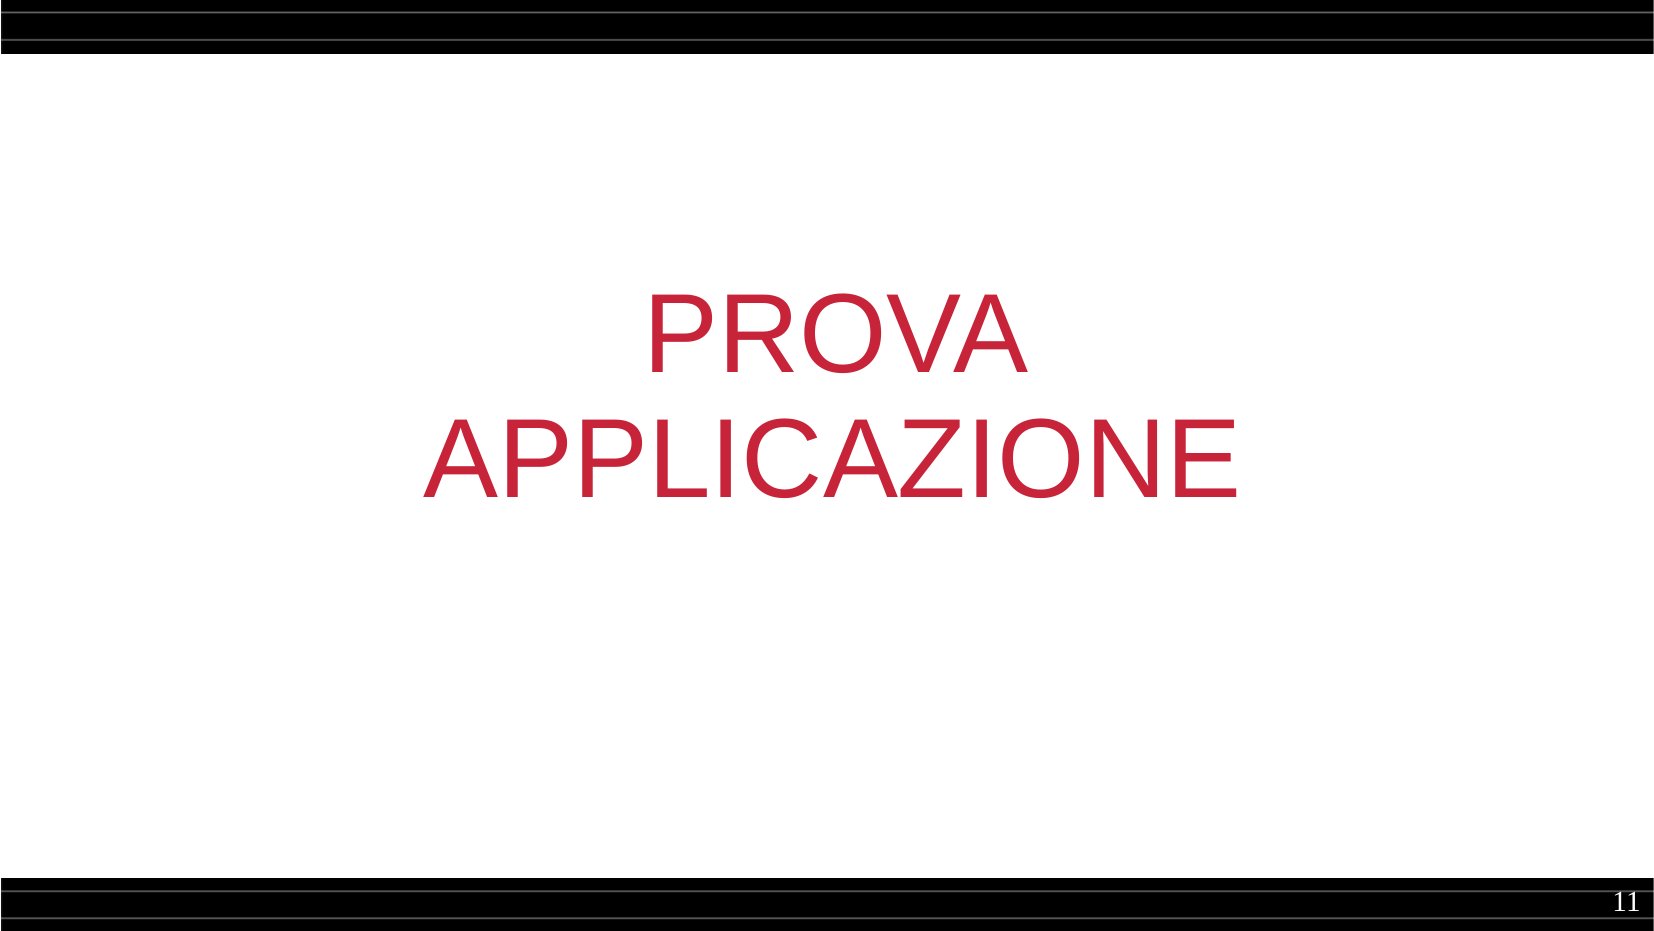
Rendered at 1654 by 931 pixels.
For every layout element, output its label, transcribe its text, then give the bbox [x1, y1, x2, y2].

title PROVA APPLICAZIONE [342, 270, 1323, 522]
picture [1, 878, 1654, 931]
picture [1, 0, 1654, 54]
